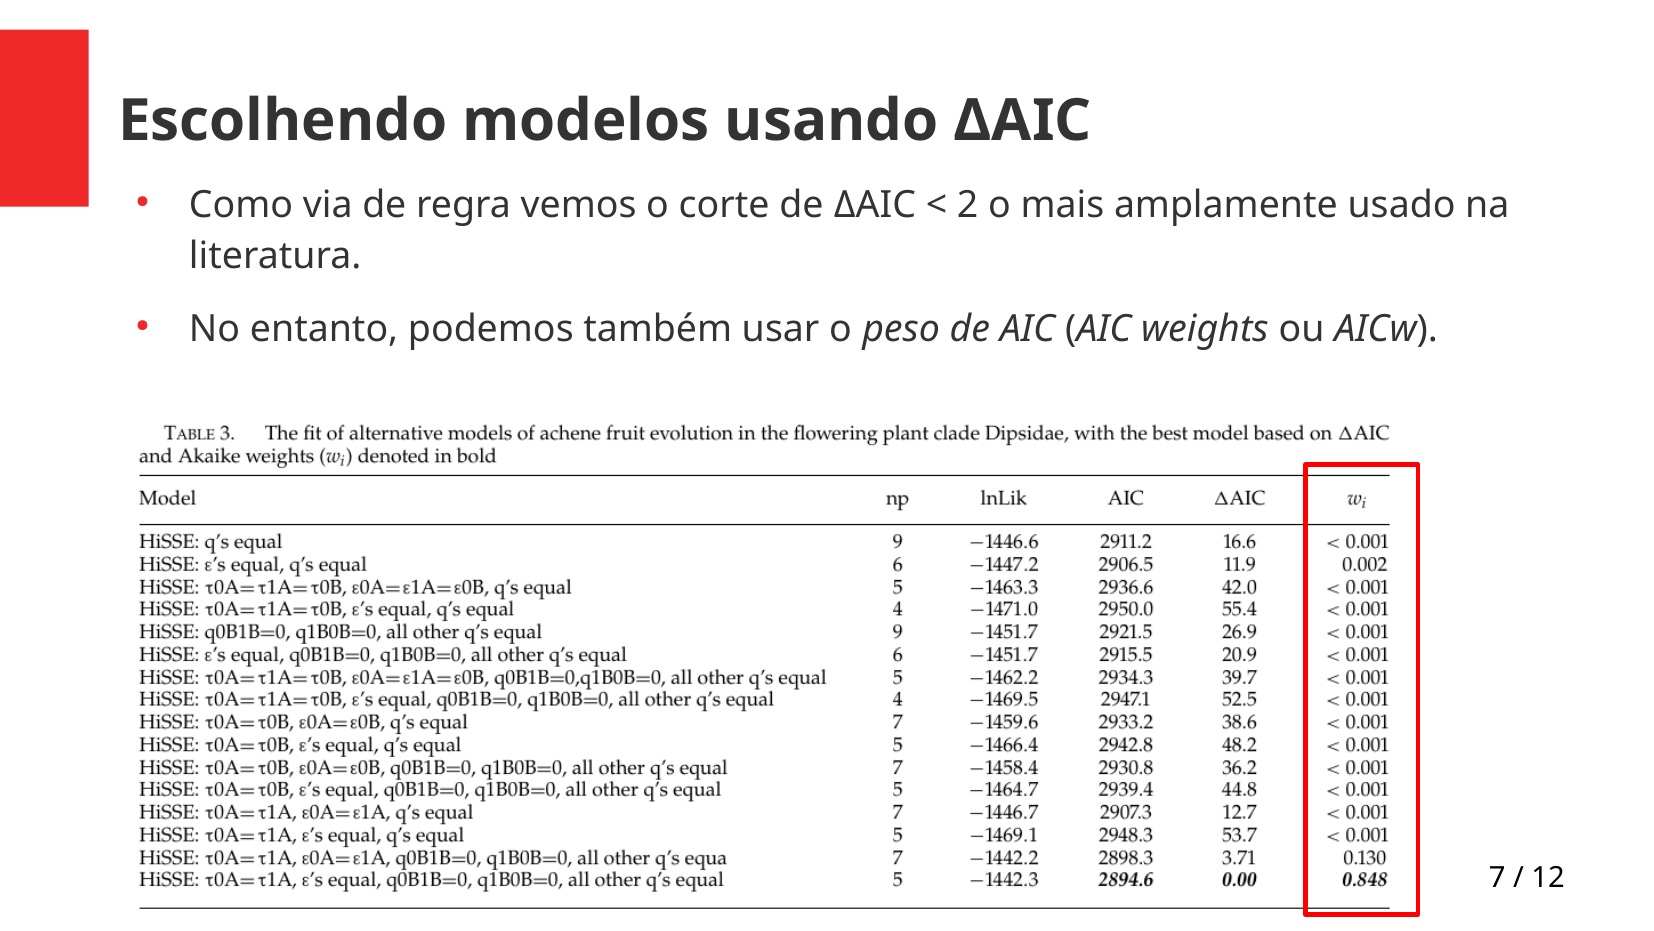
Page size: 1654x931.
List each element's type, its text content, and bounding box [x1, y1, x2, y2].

title Escolhendo modelos usando ΔAIC [118, 29, 1595, 177]
text_box [1305, 464, 1418, 915]
list Como via de regra vemos o corte de ΔAIC < 2 o mais amplamente usado na literatura. No entanto, podemos também usar o peso de AIC (AIC weights ou AICw). [118, 177, 1595, 739]
picture [126, 419, 1399, 918]
